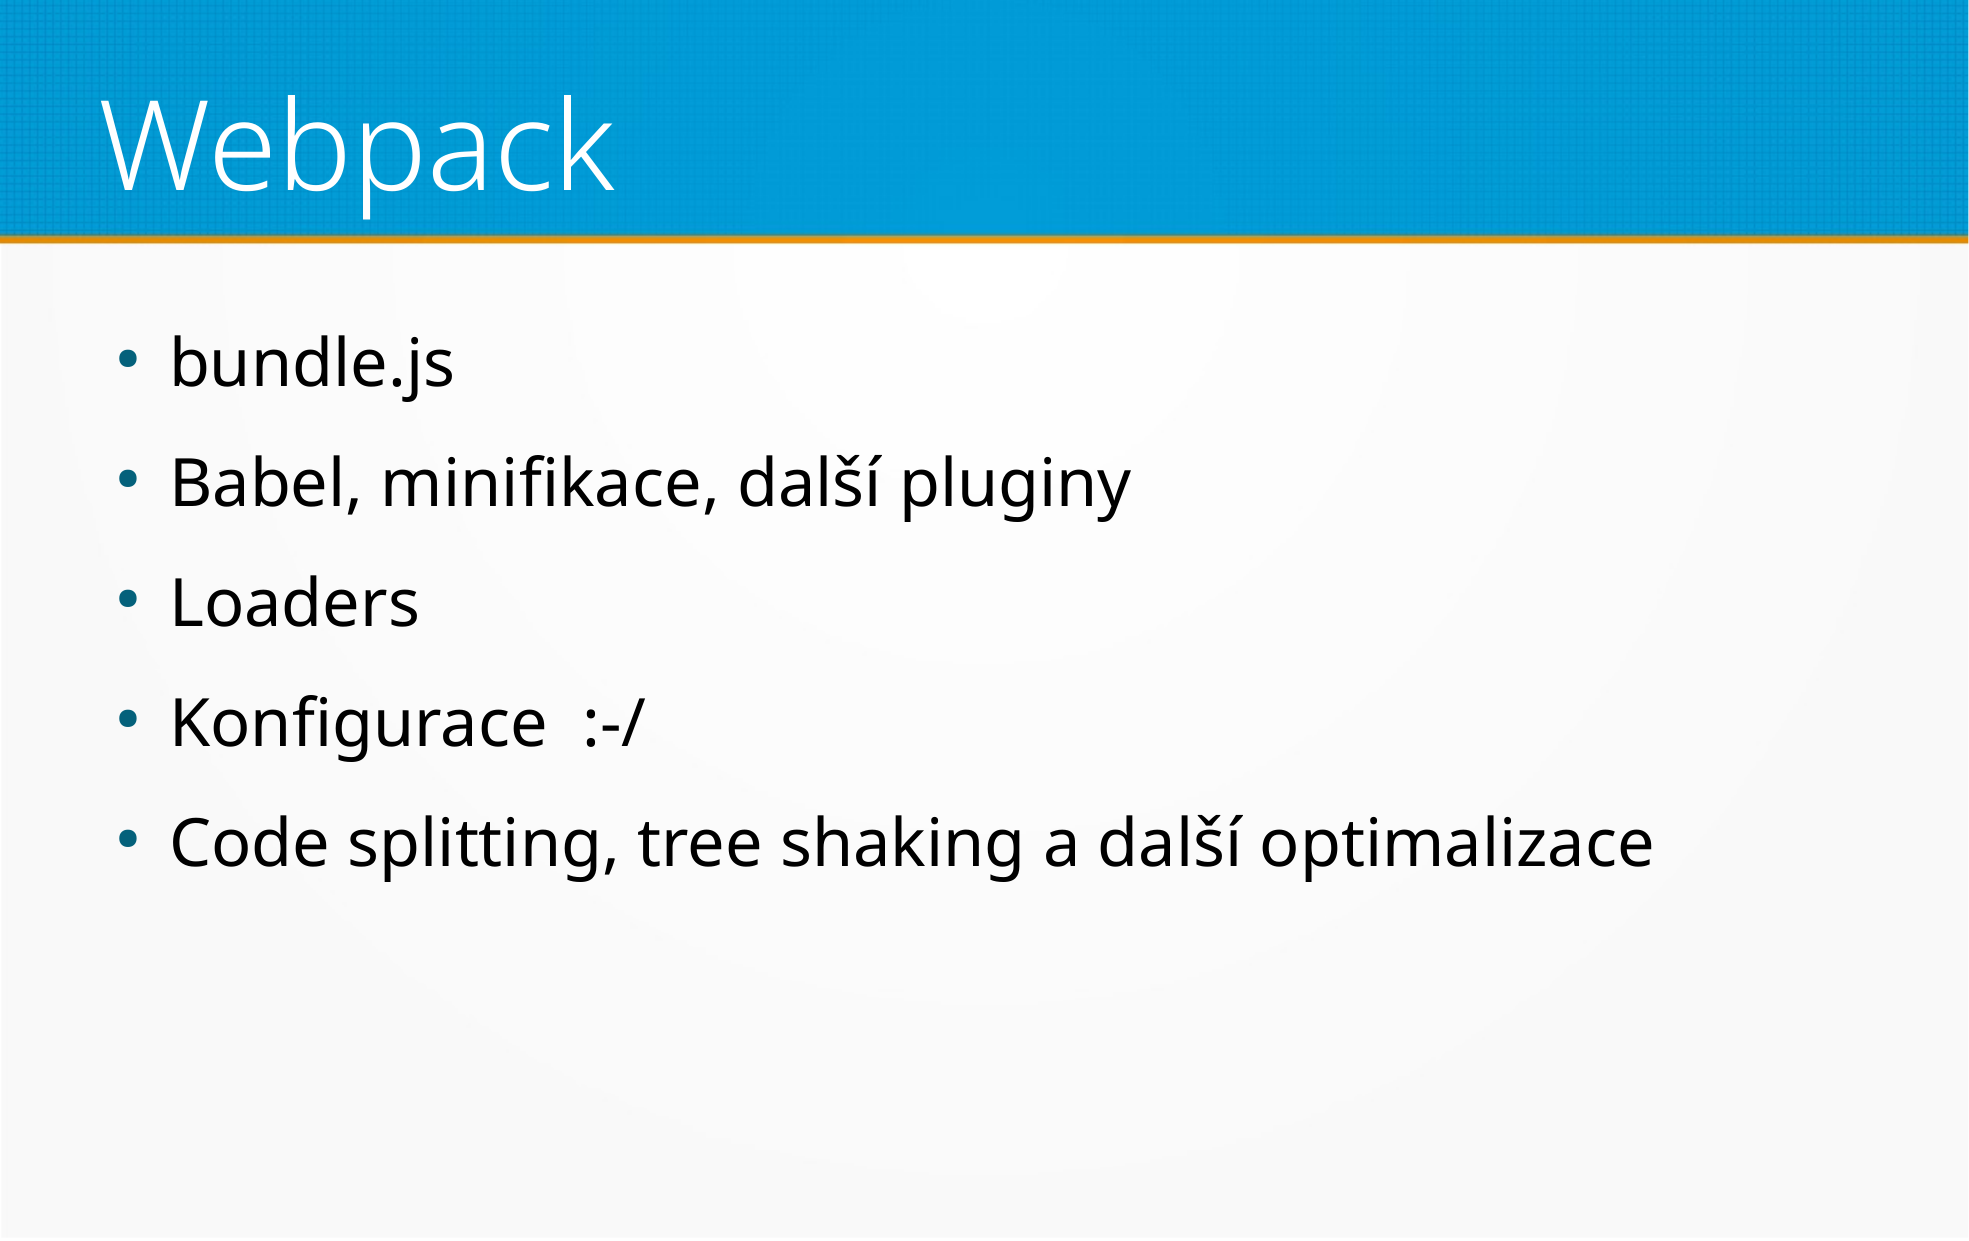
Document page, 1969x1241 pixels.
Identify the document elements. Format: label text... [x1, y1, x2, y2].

list bundle.js Babel, minifikace, další pluginy Loaders Konfigurace :-/ Code splitting, tree shaking a další optimalizace [98, 315, 1861, 1081]
title Webpack [98, 19, 1870, 227]
picture [0, 233, 1969, 1241]
